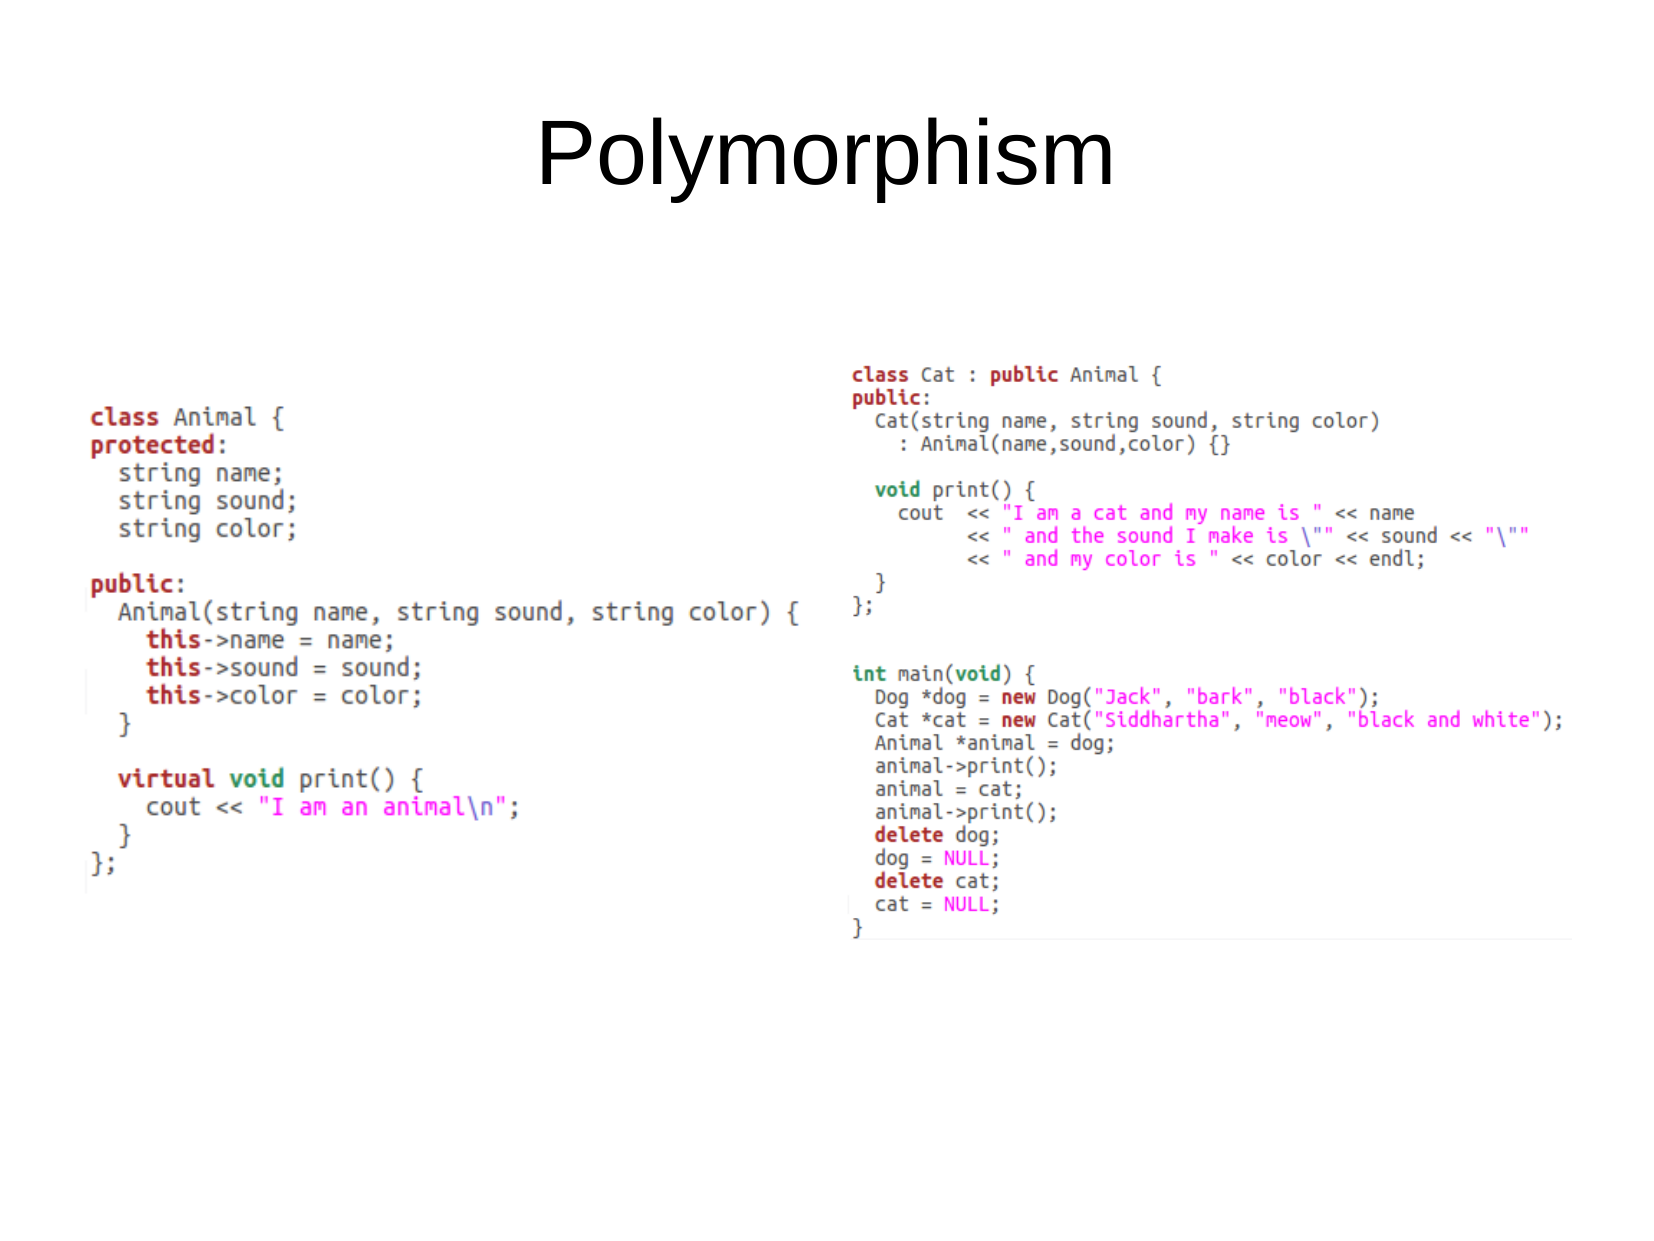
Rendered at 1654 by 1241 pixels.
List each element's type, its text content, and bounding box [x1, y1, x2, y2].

title Polymorphism [82, 49, 1571, 257]
picture [845, 359, 1572, 940]
picture [82, 393, 809, 907]
